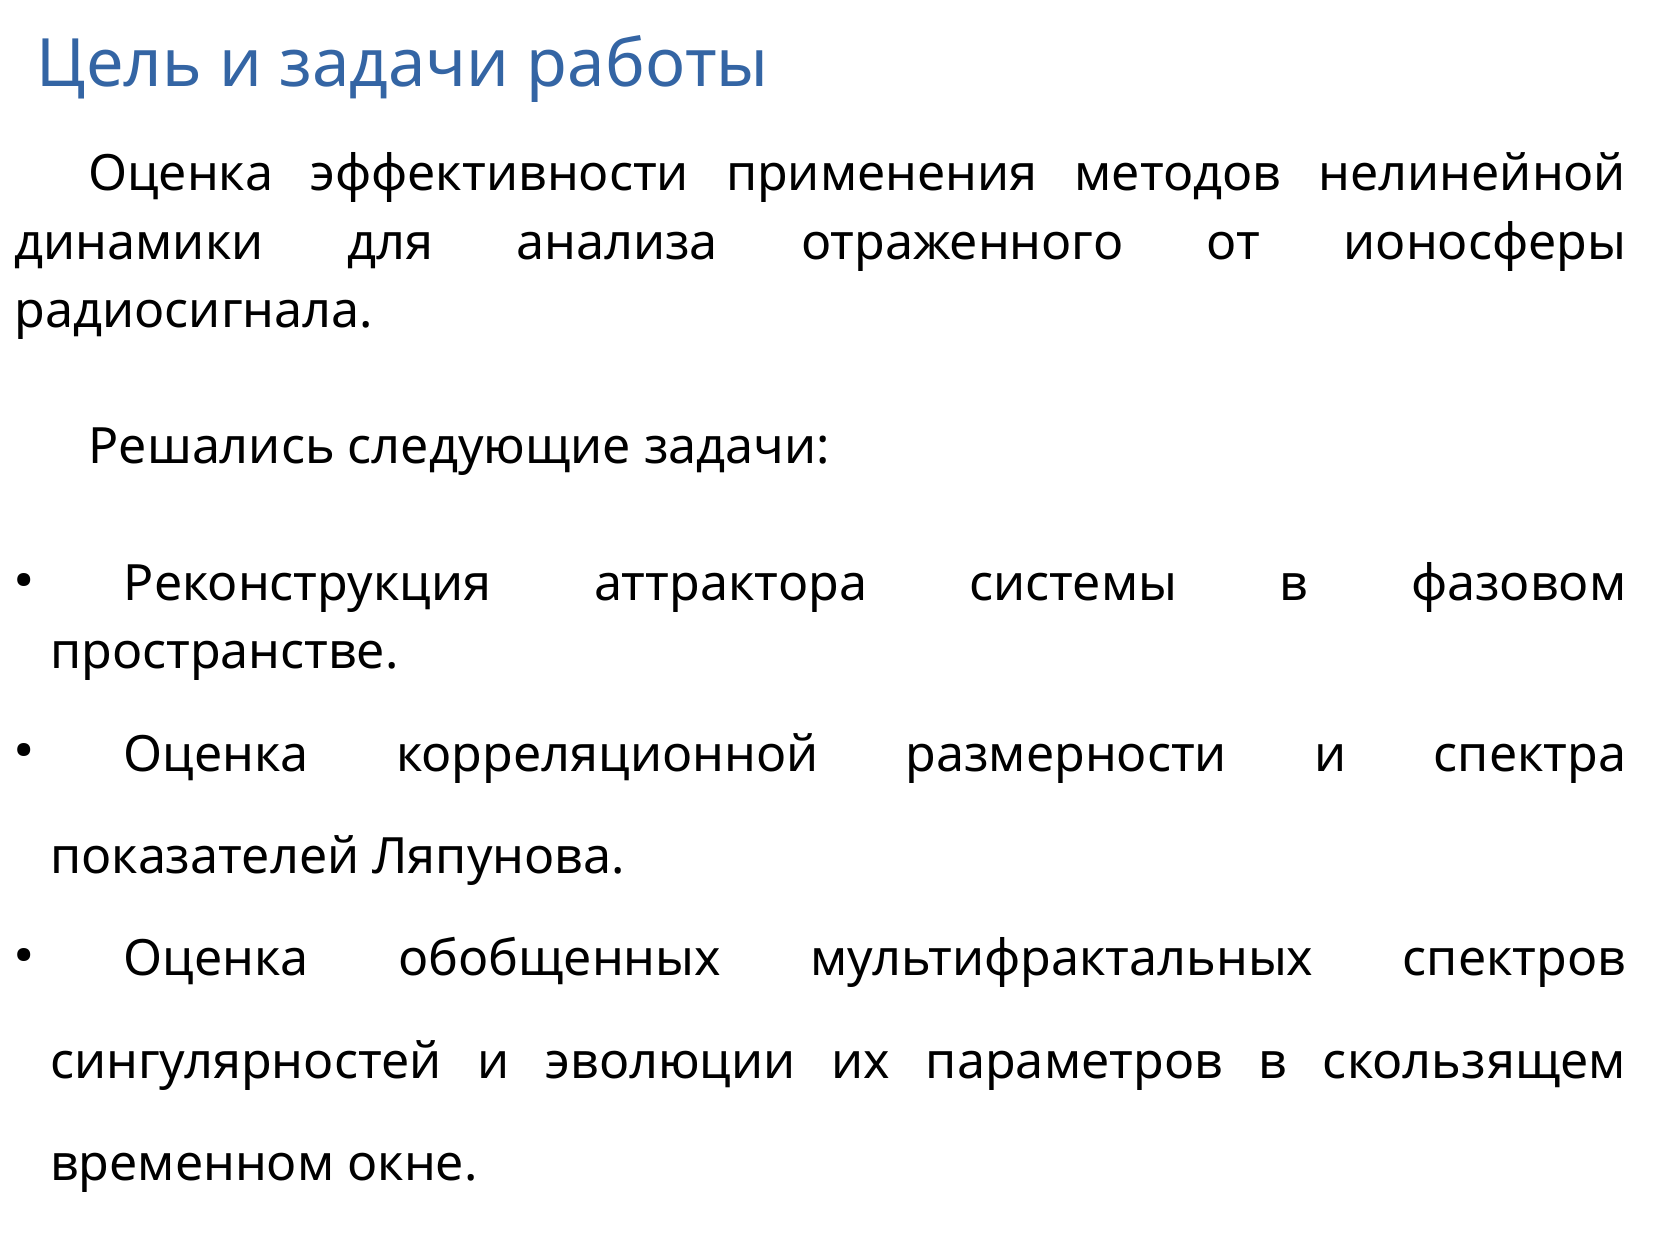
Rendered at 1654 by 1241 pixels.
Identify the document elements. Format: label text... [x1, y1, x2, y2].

text_box Оценка эффективности применения методов нелинейной динамики для анализа отраженного от ионосферы радиосигнала. Решались следующие задачи: Реконструкция аттрактора системы в фазовом пространстве. Оценка корреляционной размерности и спектра показателей Ляпунова. Оценка обобщенных мультифрактальных спектров сингулярностей и эволюции их параметров в скользящем временном окне. Распространение мультифрактальных представлений на описание флуктуационной структуры излучения отраженного от неоднородной ионосферы. [0, 129, 1642, 1241]
text_box Цель и задачи работы [21, 7, 750, 100]
